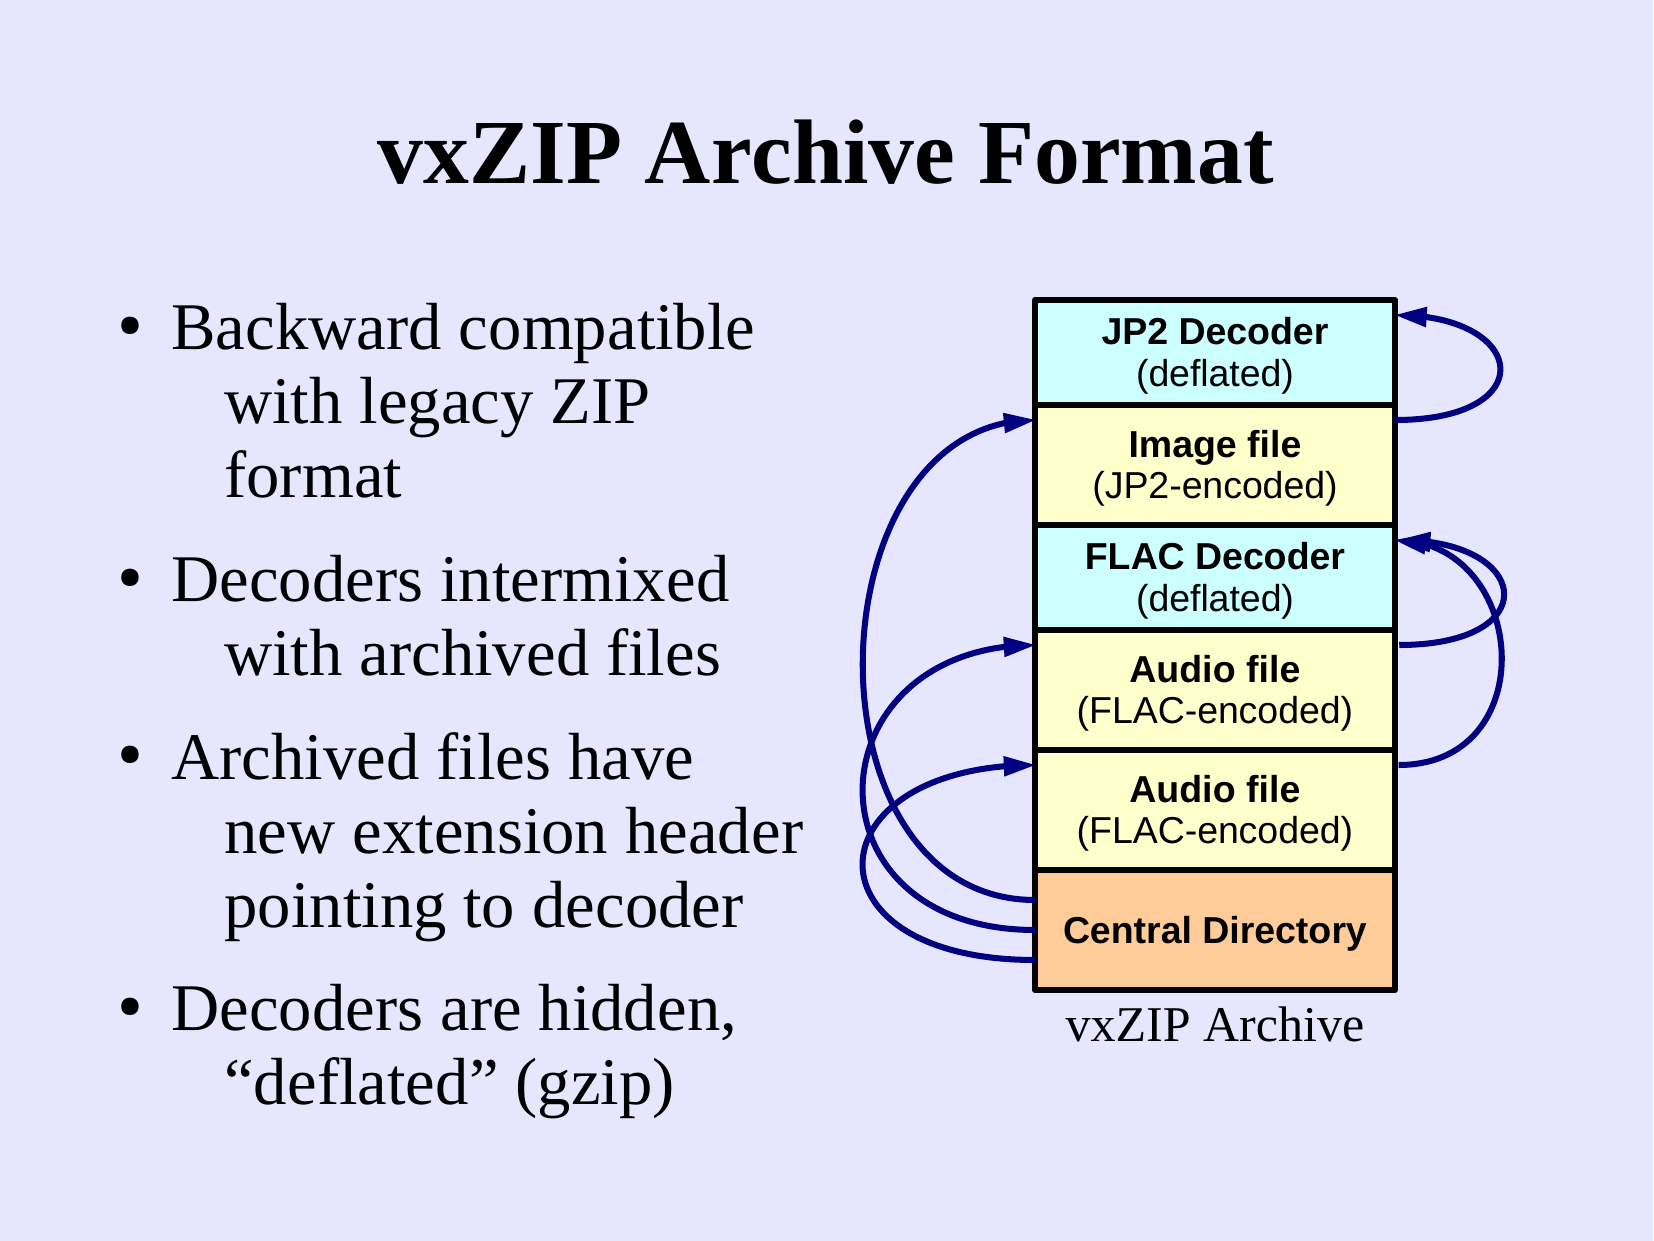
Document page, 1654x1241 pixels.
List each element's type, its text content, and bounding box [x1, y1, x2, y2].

text_box Central Directory [1035, 871, 1396, 989]
title vxZIP Archive Format [82, 49, 1571, 257]
text_box Audio file (FLAC-encoded) [1035, 631, 1396, 750]
text_box FLAC Decoder (deflated) [1035, 526, 1396, 631]
text_box Image file (JP2-encoded) [1035, 406, 1396, 526]
text_box Audio file (FLAC-encoded) [1035, 750, 1396, 871]
list Backward compatible with legacy ZIP format Decoders intermixed with archived files Archived files have new extension header pointing to decoder Decoders are hidden, “deflated” (gzip) [82, 290, 809, 1109]
text_box JP2 Decoder (deflated) [1035, 300, 1396, 406]
text_box vxZIP Archive [1035, 989, 1396, 1066]
